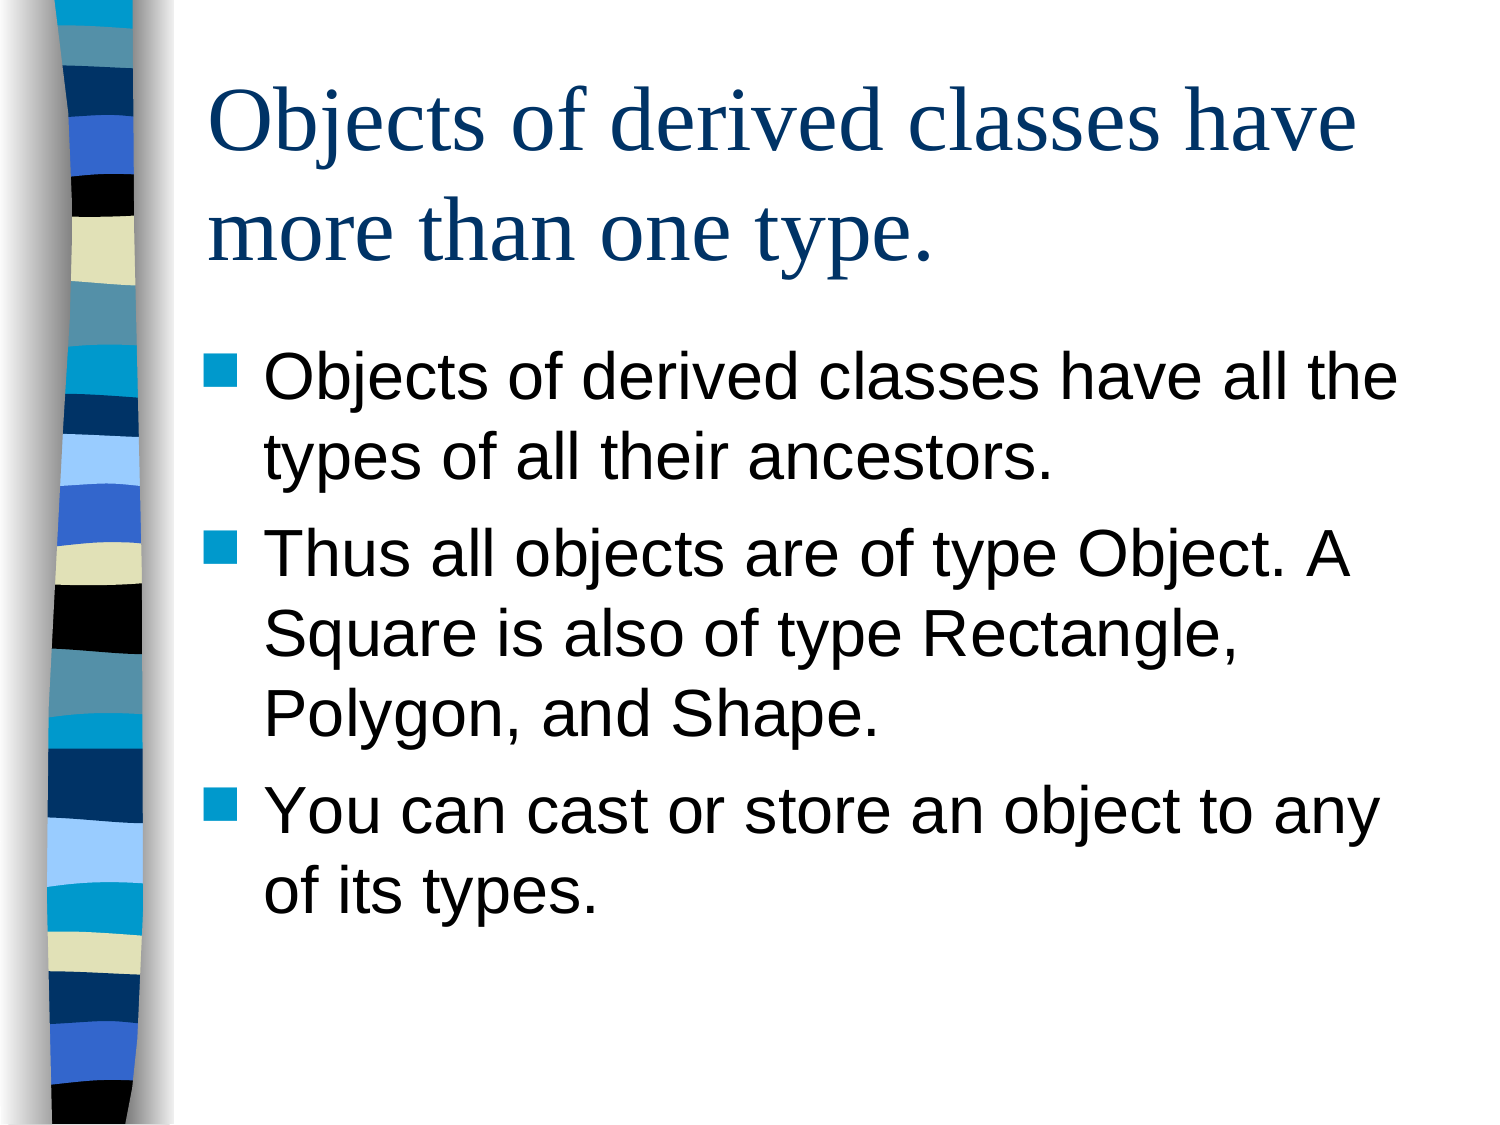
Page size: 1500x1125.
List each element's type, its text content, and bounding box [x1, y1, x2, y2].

title Objects of derived classes have more than one type. [192, 74, 1468, 263]
list Objects of derived classes have all the types of all their ancestors. Thus all objects are of type Object. A Square is also of type Rectangle, Polygon, and Shape. You can cast or store an object to any of its types. [192, 324, 1468, 1000]
